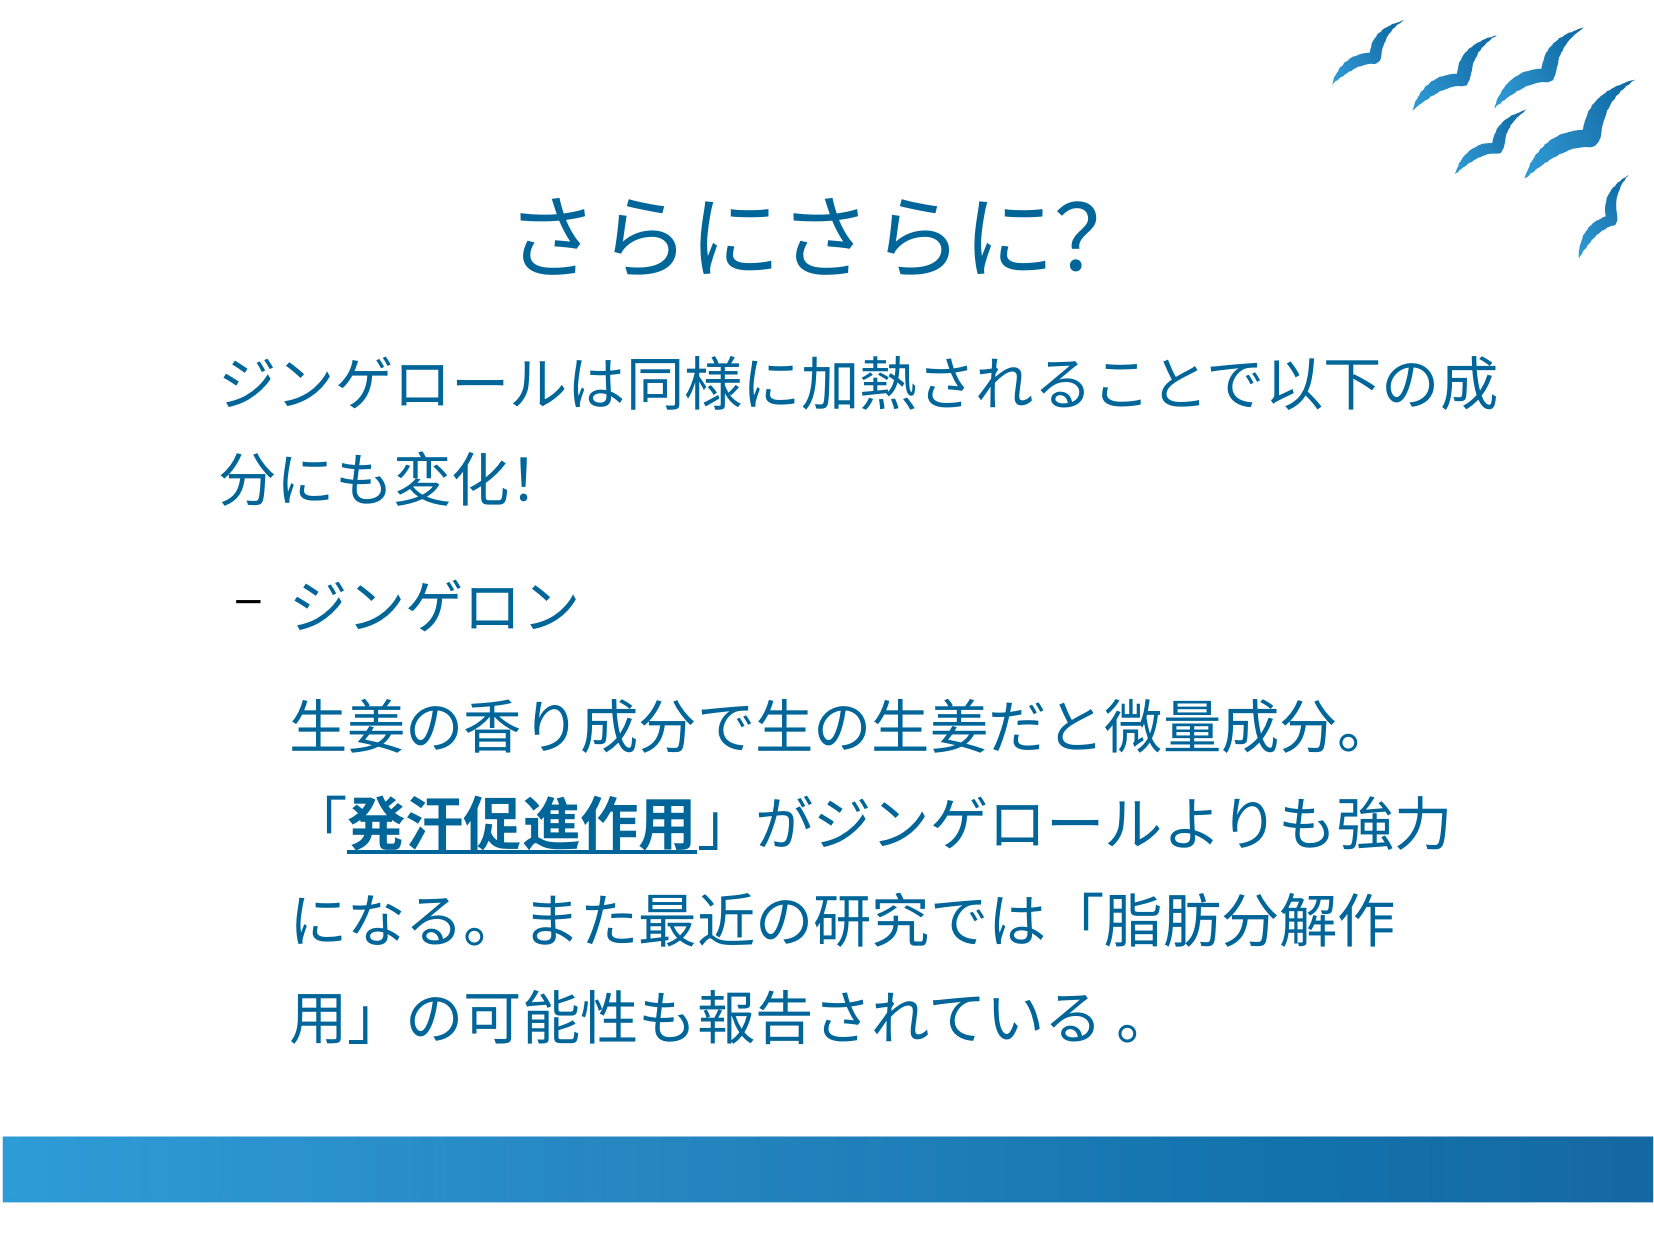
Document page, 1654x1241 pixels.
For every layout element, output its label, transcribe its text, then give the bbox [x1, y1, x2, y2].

title さらにさらに？ [147, 165, 1506, 299]
list ジンゲロールは同様に加熱されることで以下の成分にも変化！ ジンゲロン 生姜の香り成分で生の生姜だと微量成分。「発汗促進作用」がジンゲロールよりも強力になる。また最近の研究では「脂肪分解作用」の可能性も報告されている 。 [147, 324, 1506, 1149]
picture [0, 0, 1654, 1241]
